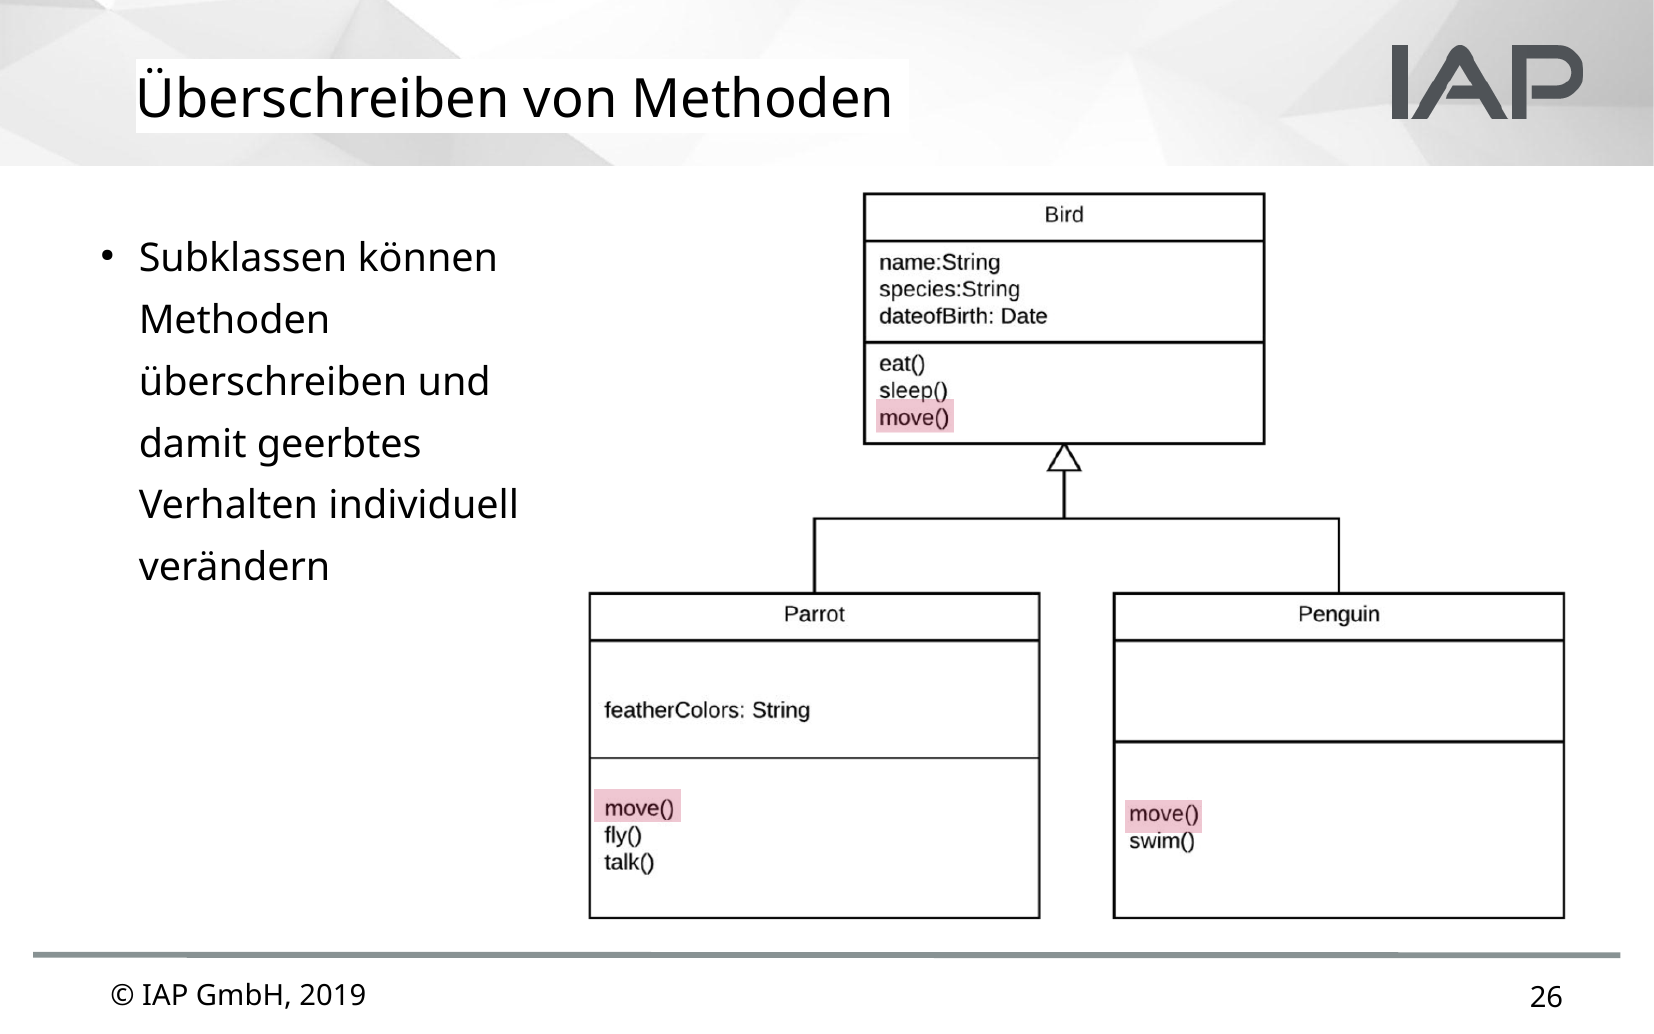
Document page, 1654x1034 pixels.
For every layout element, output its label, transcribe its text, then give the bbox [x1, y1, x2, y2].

title Überschreiben von Methoden [135, 41, 1264, 152]
picture [560, 177, 1595, 932]
picture [0, 0, 1654, 166]
list Subklassen können Methoden überschreiben und damit geerbtes Verhalten individuell verändern [82, 221, 556, 916]
